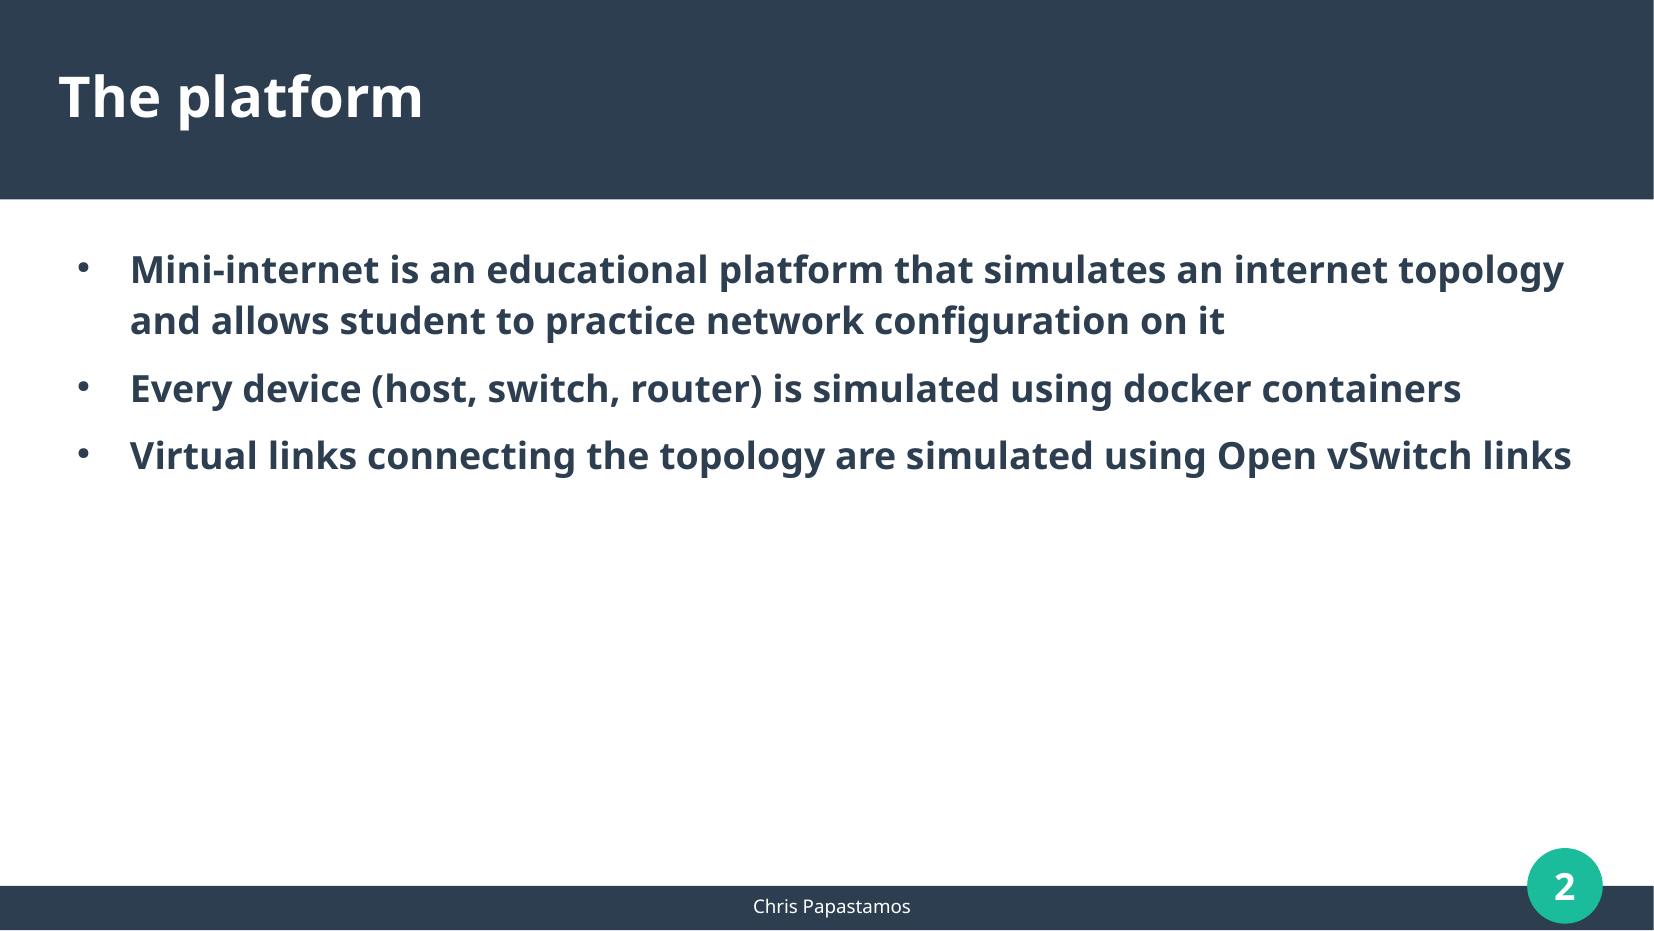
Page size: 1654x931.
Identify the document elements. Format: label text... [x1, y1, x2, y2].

title The platform [59, 37, 1595, 156]
text_box Chris Papastamos [638, 888, 1026, 926]
list Mini-internet is an educational platform that simulates an internet topology and allows student to practice network configuration on it Every device (host, switch, router) is simulated using docker containers Virtual links connecting the topology are simulated using Open vSwitch links [59, 243, 1595, 864]
